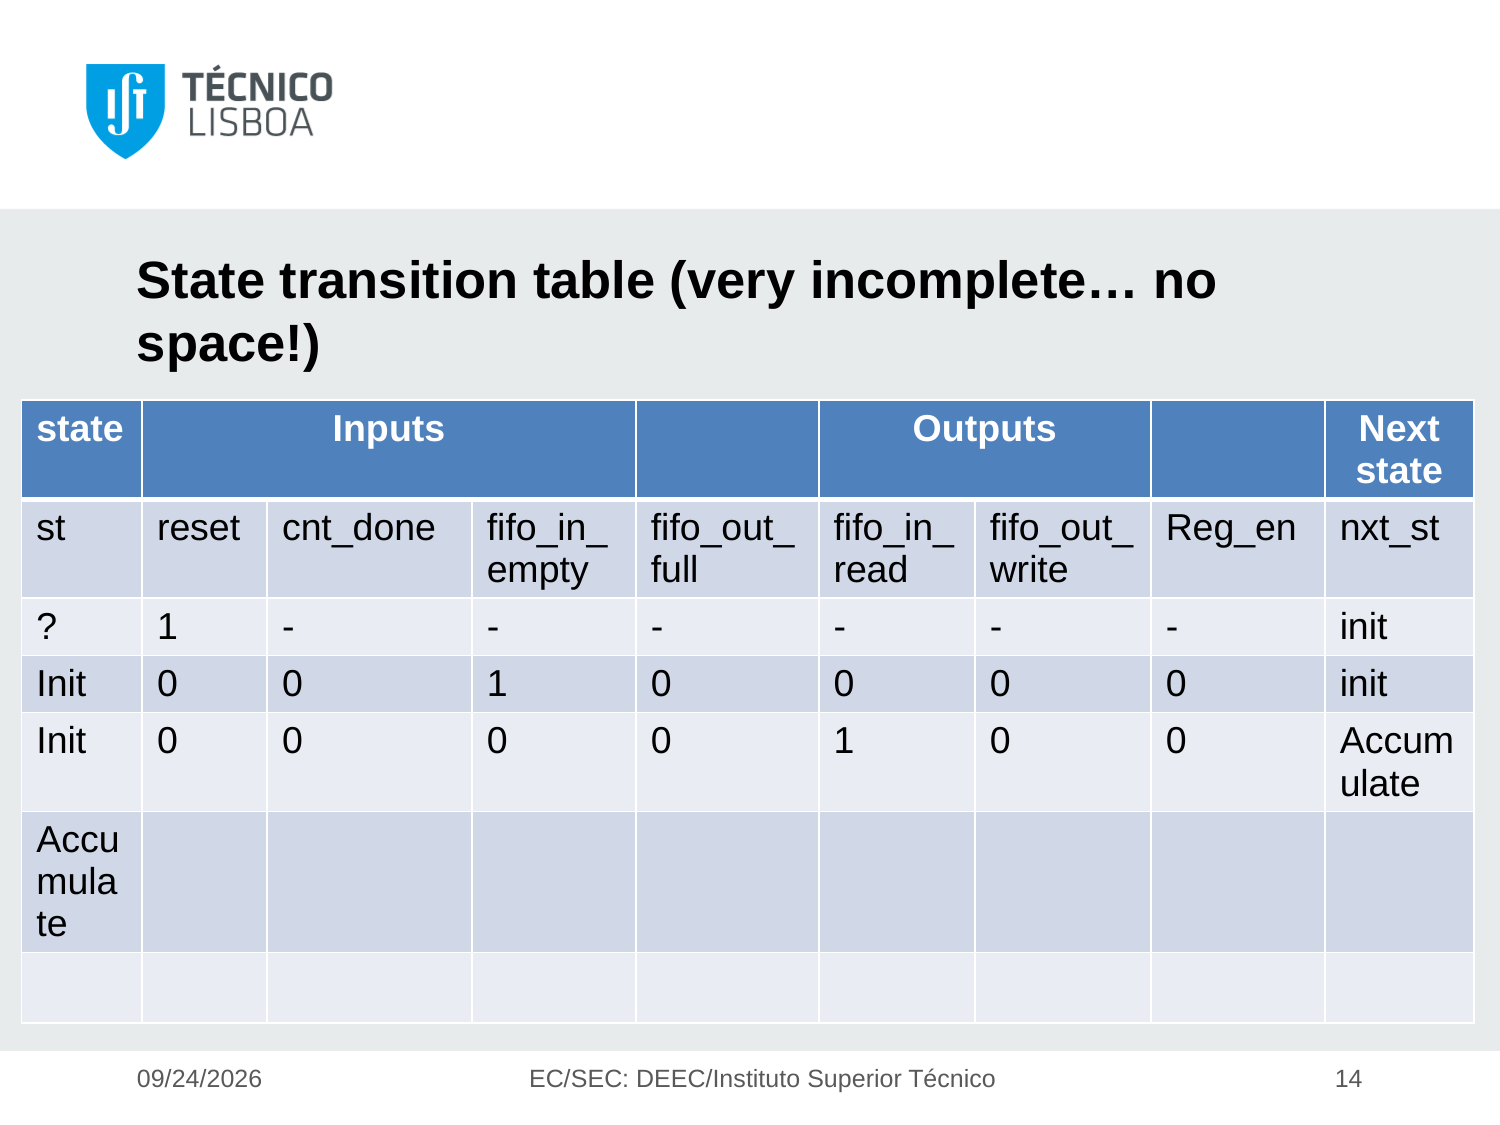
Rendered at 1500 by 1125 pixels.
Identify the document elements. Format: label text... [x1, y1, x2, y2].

table_cell 0 [1152, 713, 1324, 811]
table_header Outputs [820, 401, 1150, 497]
table_cell nxt_st [1326, 502, 1473, 597]
slide_number 11/11/2018 [121, 1052, 425, 1103]
table_cell - [1152, 599, 1324, 655]
table_cell init [1326, 656, 1473, 712]
table_cell [143, 953, 266, 1022]
table_cell [820, 953, 974, 1022]
table_cell [1326, 953, 1473, 1022]
table_cell [473, 812, 635, 952]
table_cell [1152, 812, 1324, 952]
title State transition table (very incomplete… no space!) [121, 237, 1378, 381]
table_cell 1 [473, 656, 635, 712]
table_cell st [22, 502, 141, 597]
table_header Next state [1326, 401, 1473, 497]
table_cell 0 [820, 656, 974, 712]
table_cell 0 [637, 656, 818, 712]
table_cell 0 [473, 713, 635, 811]
table_header state [22, 401, 141, 497]
table_cell 0 [976, 656, 1150, 712]
table_cell fifo_out_write [976, 502, 1150, 597]
table_cell - [268, 599, 471, 655]
table_cell - [820, 599, 974, 655]
table_cell [268, 953, 471, 1022]
table_cell [22, 953, 141, 1022]
table_cell [1152, 953, 1324, 1022]
table_cell [1326, 812, 1473, 952]
table_cell - [473, 599, 635, 655]
table_cell 1 [143, 599, 266, 655]
table_cell [976, 812, 1150, 952]
table_cell Reg_en [1152, 502, 1324, 597]
table_cell [820, 812, 974, 952]
table_cell fifo_in_read [820, 502, 974, 597]
table_cell 0 [268, 656, 471, 712]
table_cell [637, 953, 818, 1022]
slide_number <number> [1077, 1052, 1378, 1103]
table_cell 0 [268, 713, 471, 811]
table_cell 1 [820, 713, 974, 811]
table_header [637, 401, 818, 497]
table_cell [268, 812, 471, 952]
table_cell [473, 953, 635, 1022]
table_header [1152, 401, 1324, 497]
table_cell init [1326, 599, 1473, 655]
table_header Inputs [143, 401, 635, 497]
table_cell [143, 812, 266, 952]
table_cell 0 [976, 713, 1150, 811]
table_cell 0 [1152, 656, 1324, 712]
footer EC/SEC: DEEC/Instituto Superior Técnico [512, 1052, 1021, 1103]
table_cell Accumulate [22, 812, 141, 952]
table_cell [637, 812, 818, 952]
table_cell Accumulate [1326, 713, 1473, 811]
table_cell 0 [143, 713, 266, 811]
table_cell 0 [637, 713, 818, 811]
table_cell 0 [143, 656, 266, 712]
table_cell reset [143, 502, 266, 597]
table_cell Init [22, 656, 141, 712]
table_cell [976, 953, 1150, 1022]
table_cell - [976, 599, 1150, 655]
table_cell fifo_out_full [637, 502, 818, 597]
picture [0, 0, 1500, 1125]
table_cell - [637, 599, 818, 655]
table_cell cnt_done [268, 502, 471, 597]
table_cell Init [22, 713, 141, 811]
table_cell fifo_in_empty [473, 502, 635, 597]
table_cell ? [22, 599, 141, 655]
